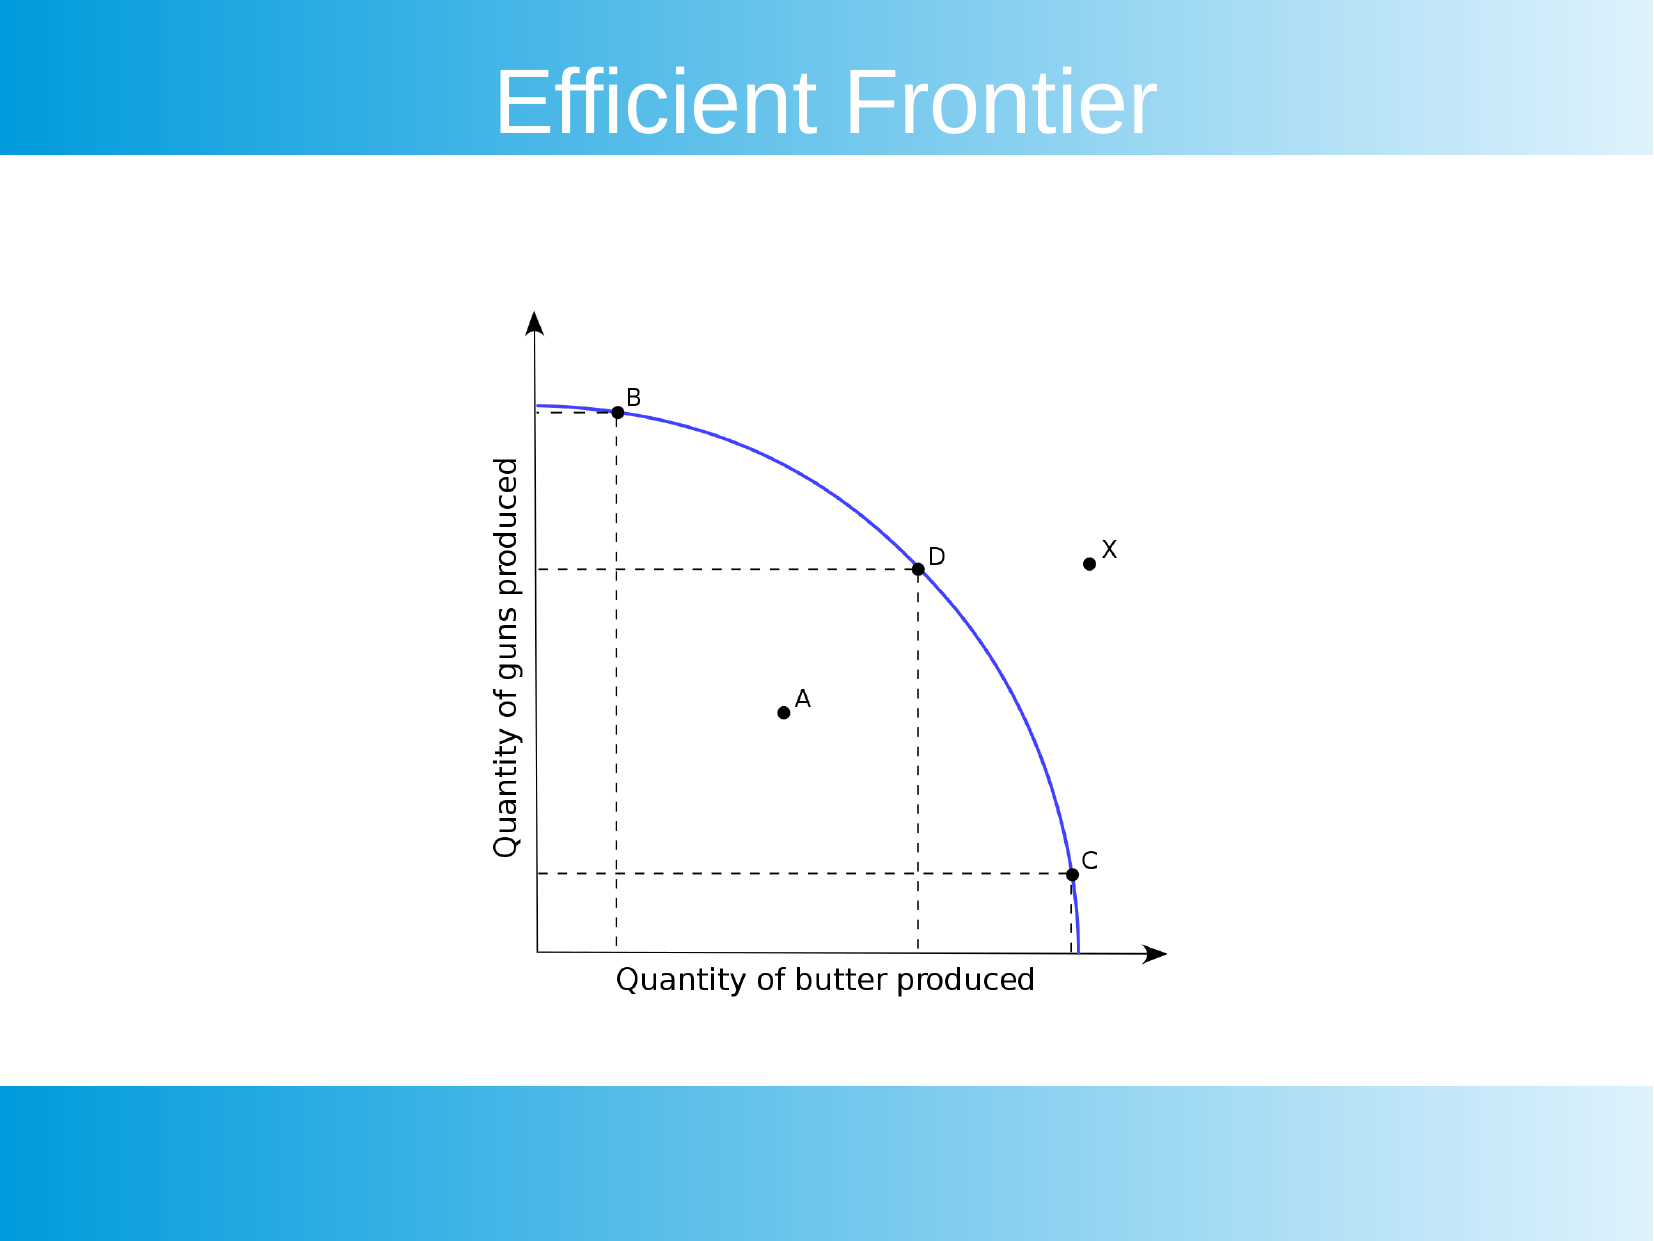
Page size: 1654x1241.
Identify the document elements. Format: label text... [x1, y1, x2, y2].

title Efficient Frontier [82, 49, 1571, 155]
picture [470, 290, 1183, 1010]
